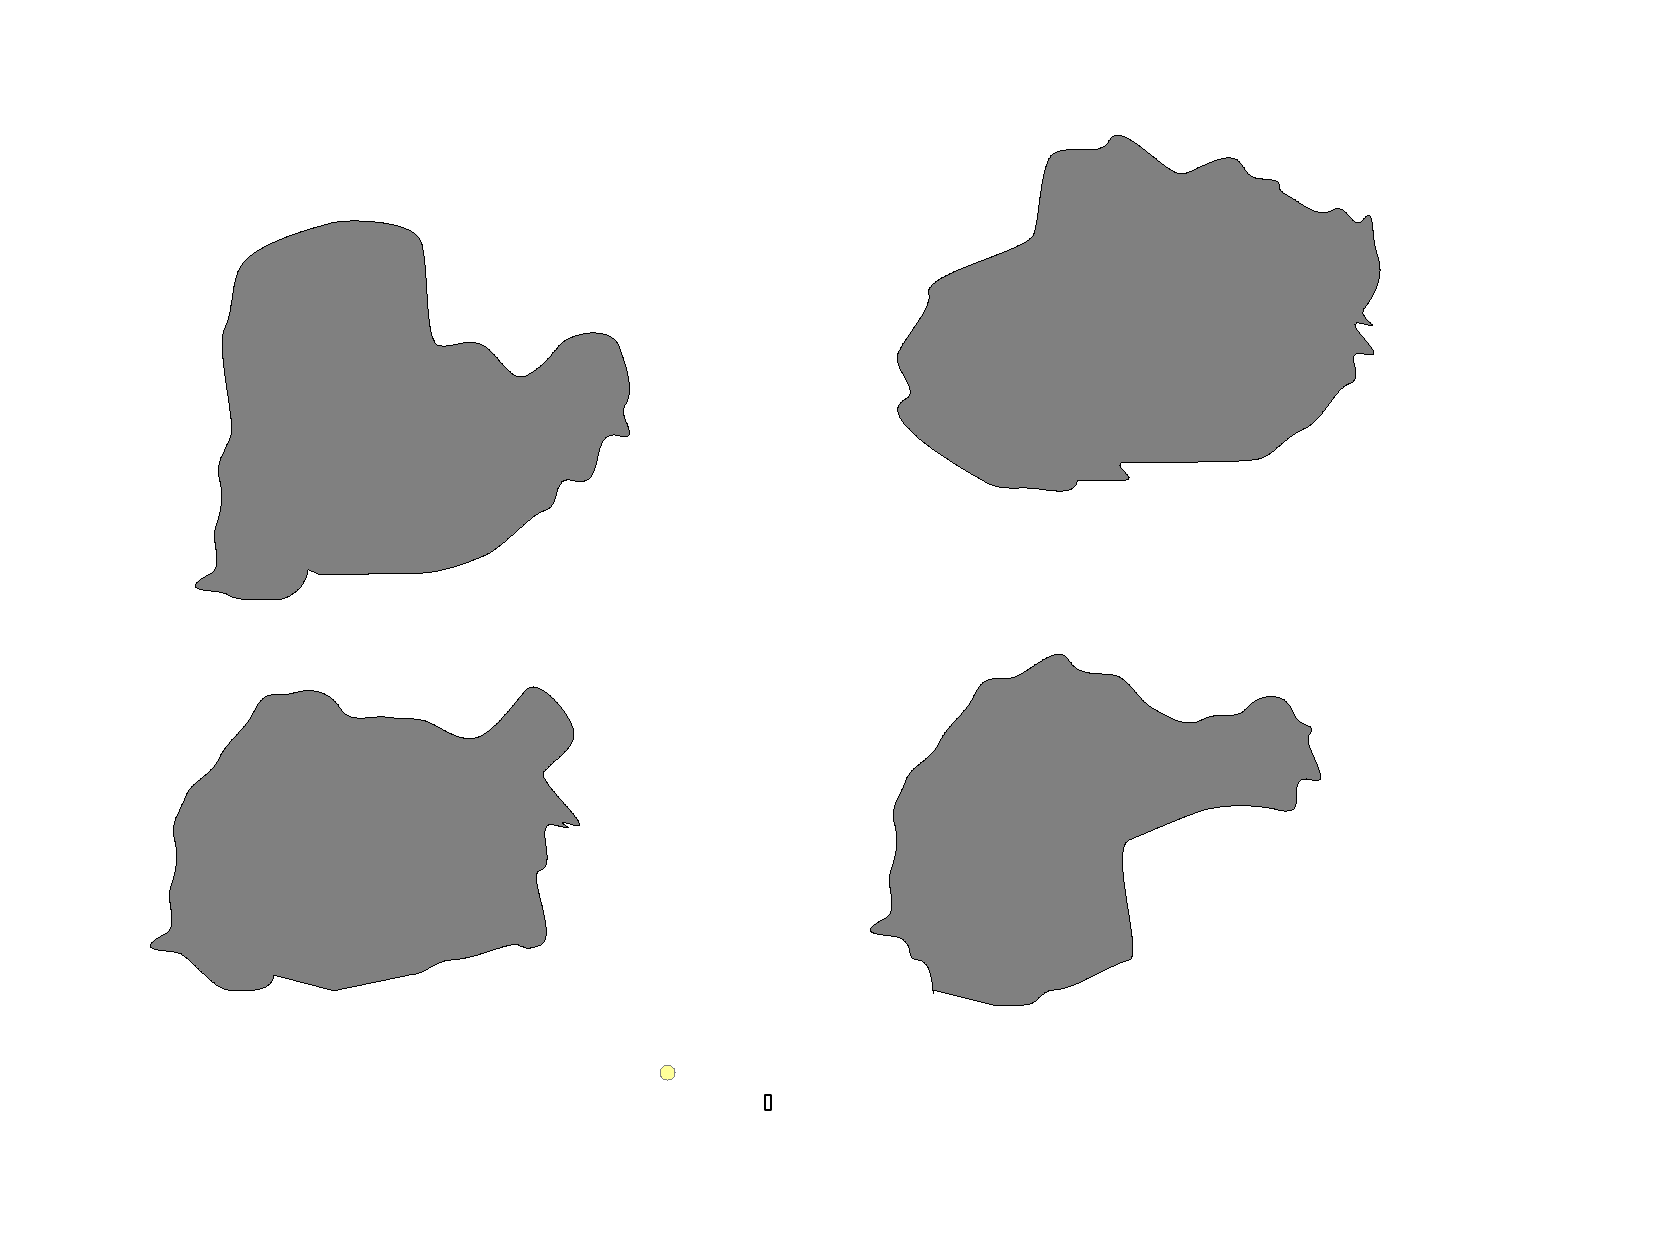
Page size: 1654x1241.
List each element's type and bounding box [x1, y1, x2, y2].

text_box [870, 654, 1321, 1006]
text_box [765, 1095, 772, 1111]
text_box [897, 135, 1381, 492]
text_box [660, 1065, 676, 1081]
text_box [150, 686, 580, 991]
text_box [195, 220, 630, 600]
